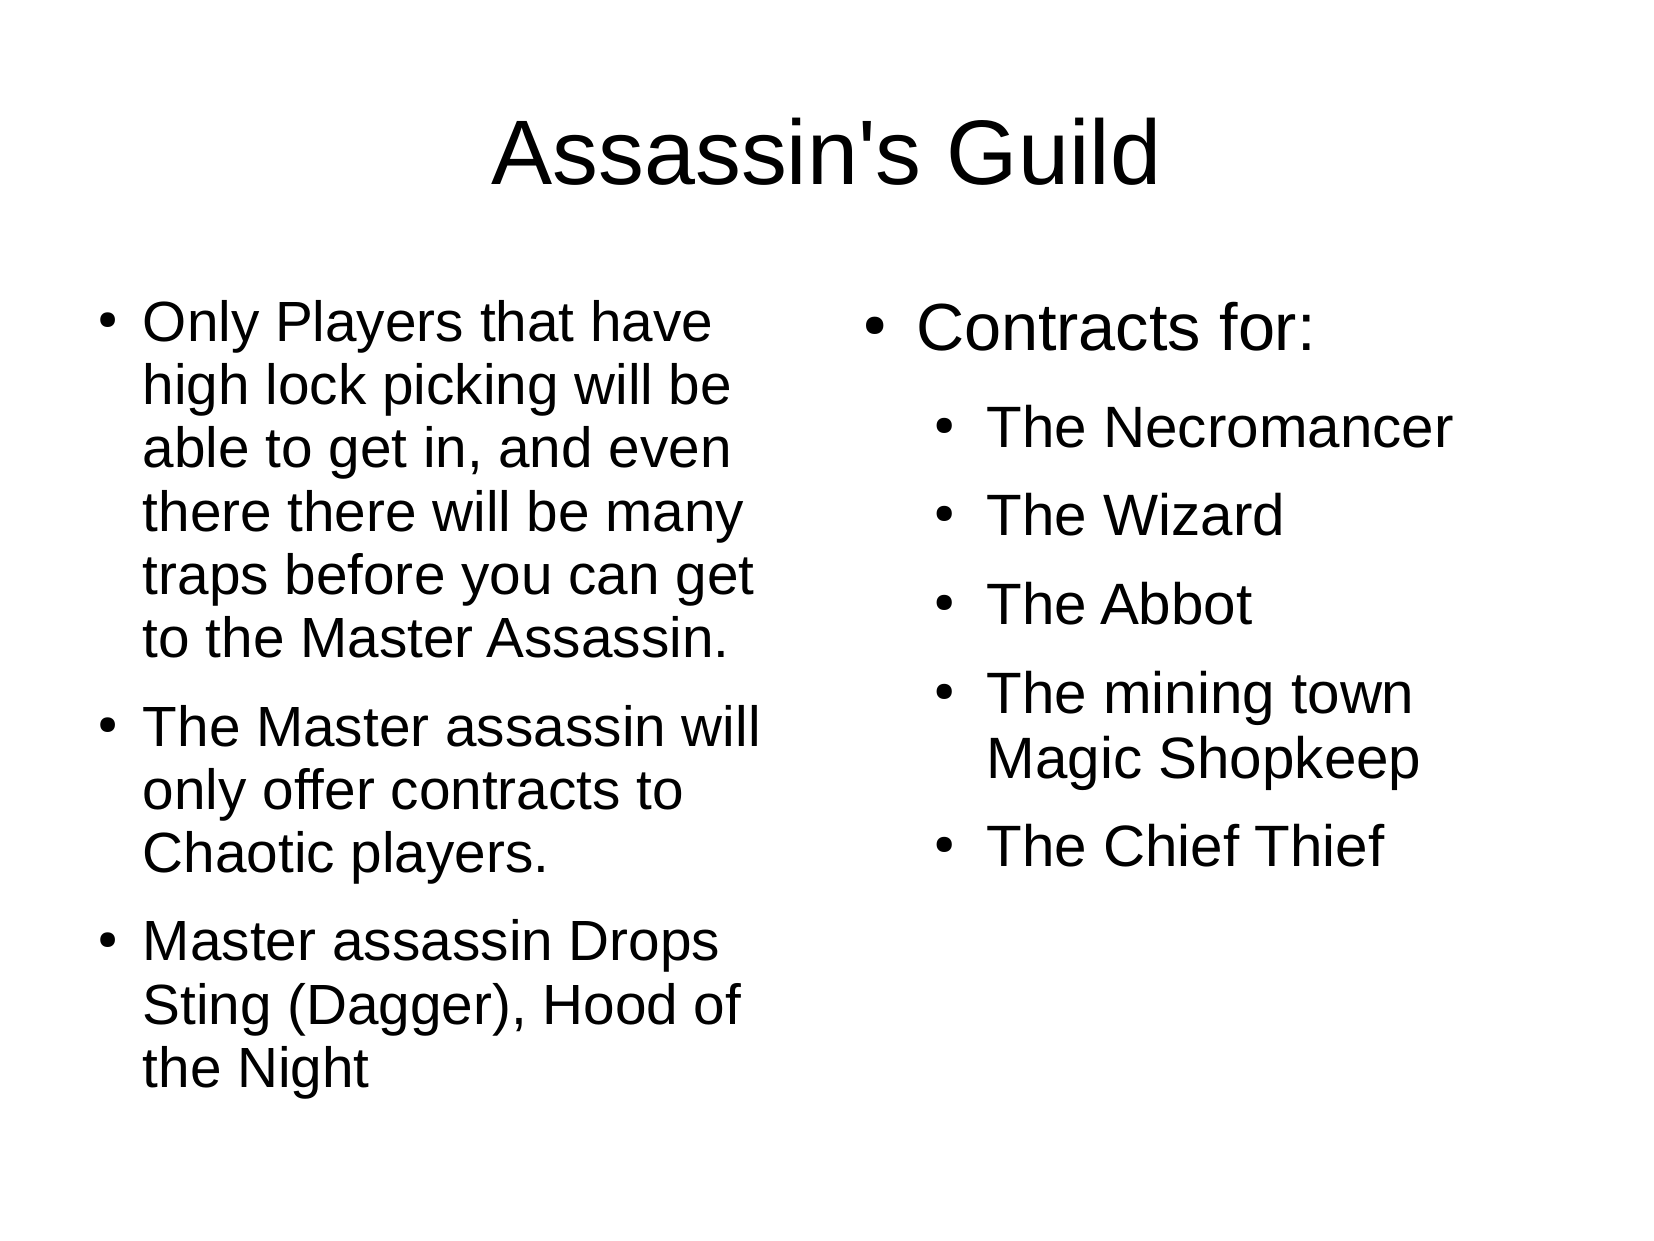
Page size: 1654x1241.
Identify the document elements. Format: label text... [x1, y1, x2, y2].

list Contracts for: The Necromancer The Wizard The Abbot The mining town Magic Shopkeep The Chief Thief [845, 290, 1572, 1109]
title Assassin's Guild [82, 56, 1571, 250]
list Only Players that have high lock picking will be able to get in, and even there there will be many traps before you can get to the Master Assassin. The Master assassin will only offer contracts to Chaotic players. Master assassin Drops Sting (Dagger), Hood of the Night [82, 290, 809, 1109]
